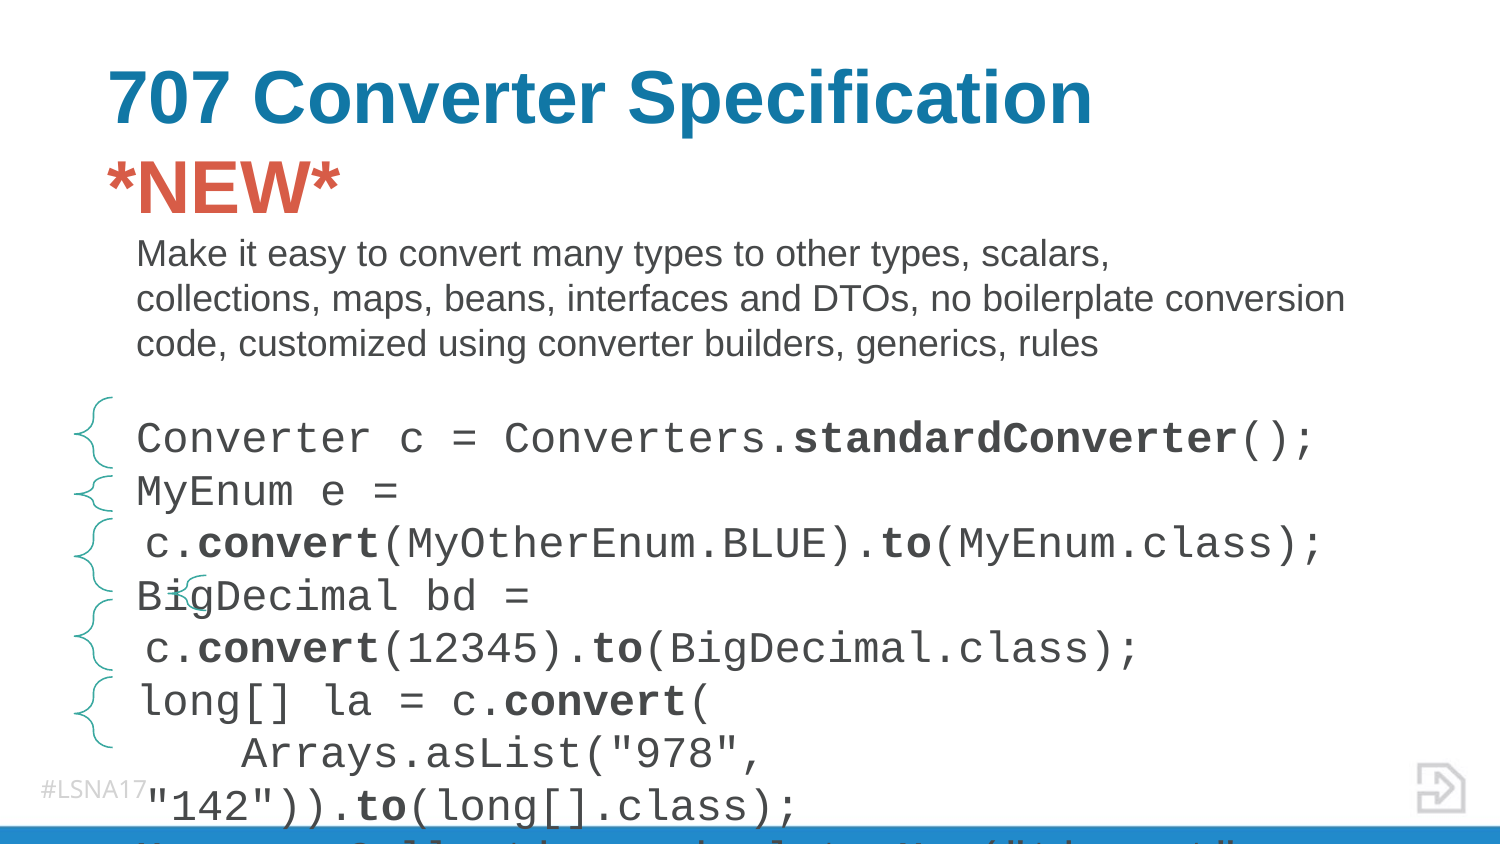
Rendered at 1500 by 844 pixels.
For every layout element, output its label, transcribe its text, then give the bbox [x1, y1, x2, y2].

picture [0, 0, 1500, 844]
list Make it easy to convert many types to other types, scalars, collections, maps, beans, interfaces and DTOs, no boilerplate conversion code, customized using converter builders, generics, rules Converter c = Converters.standardConverter(); MyEnum e = c.convert(MyOtherEnum.BLUE).to(MyEnum.class); BigDecimal bd = c.convert(12345).to(BigDecimal.class); long[] la = c.convert( Arrays.asList("978", "142")).to(long[].class); Map m = Collections.singletonMap("timeout", "700"); int t = c.convert(m).to(MyInterface.class).timeout(); Map m = Collections.singletonMap("args", null) String[] a1 = c.convert(m).to(MyAnnotation.class).args(); [92, 214, 1393, 746]
title 707 Converter Specification *NEW* [92, 107, 1200, 170]
